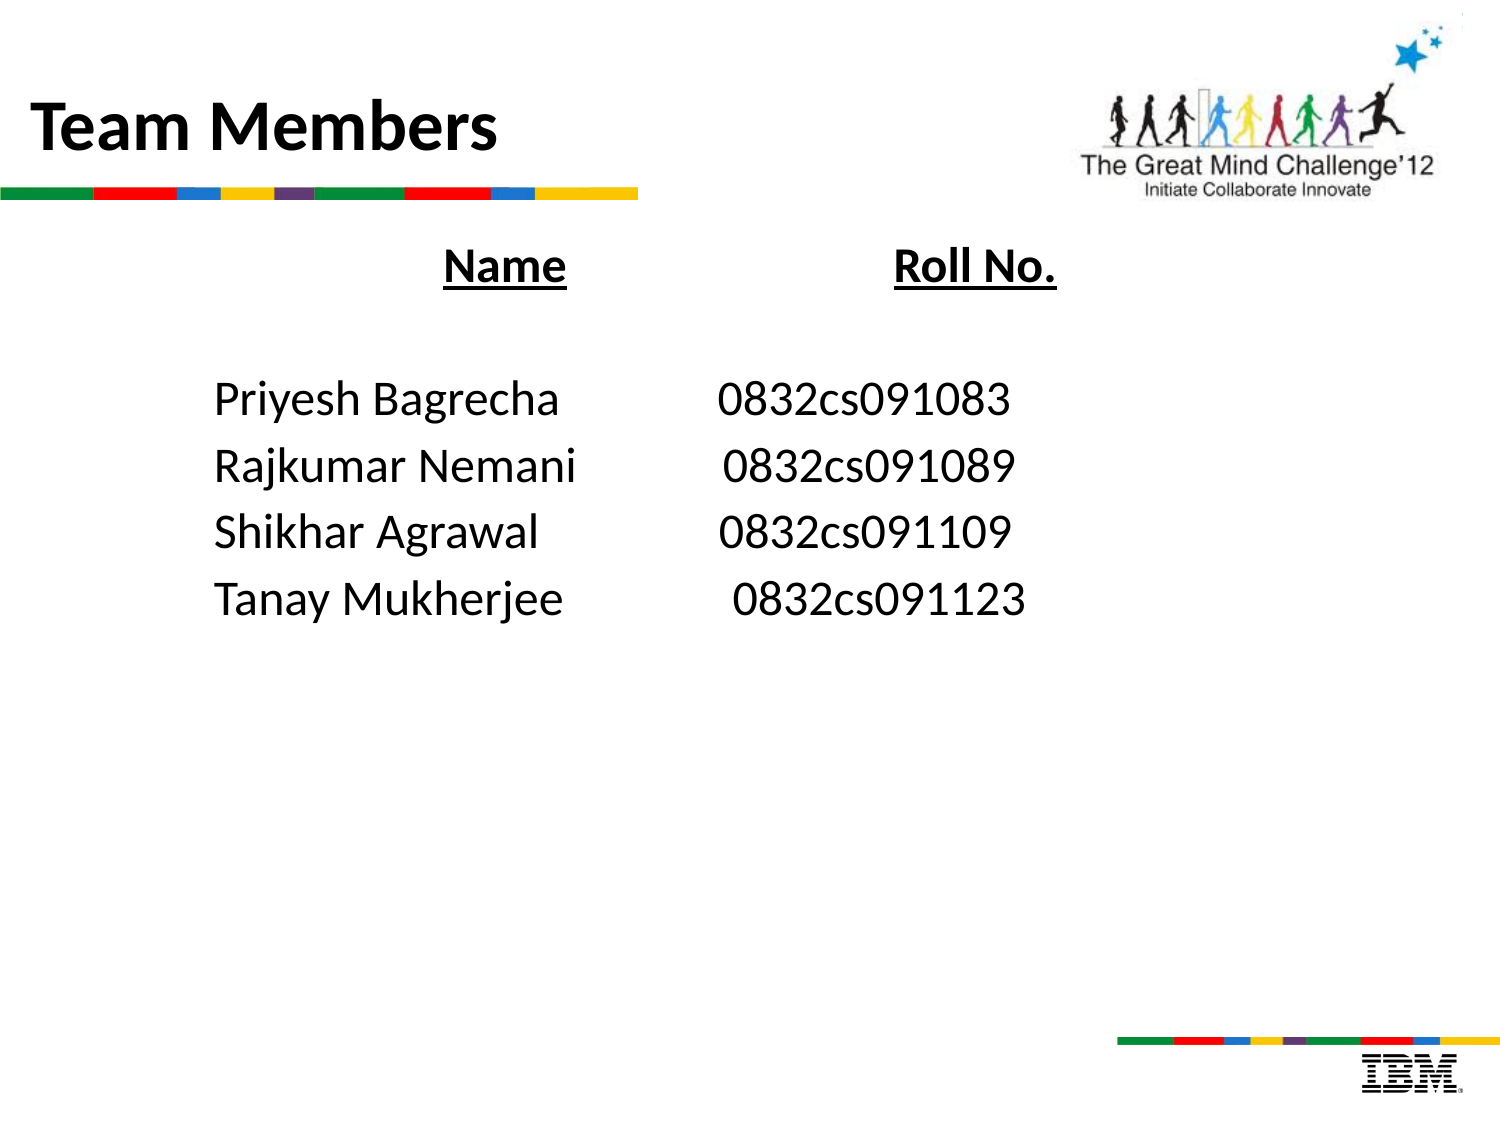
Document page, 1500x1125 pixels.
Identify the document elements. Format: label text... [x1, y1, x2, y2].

picture [1037, 0, 1463, 233]
title Team Members [30, 15, 871, 165]
picture [1362, 1054, 1463, 1093]
picture [1117, 1037, 1500, 1045]
list Name Roll No. Priyesh Bagrecha 0832cs091083 Rajkumar Nemani 0832cs091089 Shikhar Agrawal 0832cs091109 Tanay Mukherjee 0832cs091123 [75, 232, 1426, 895]
picture [0, 187, 638, 200]
